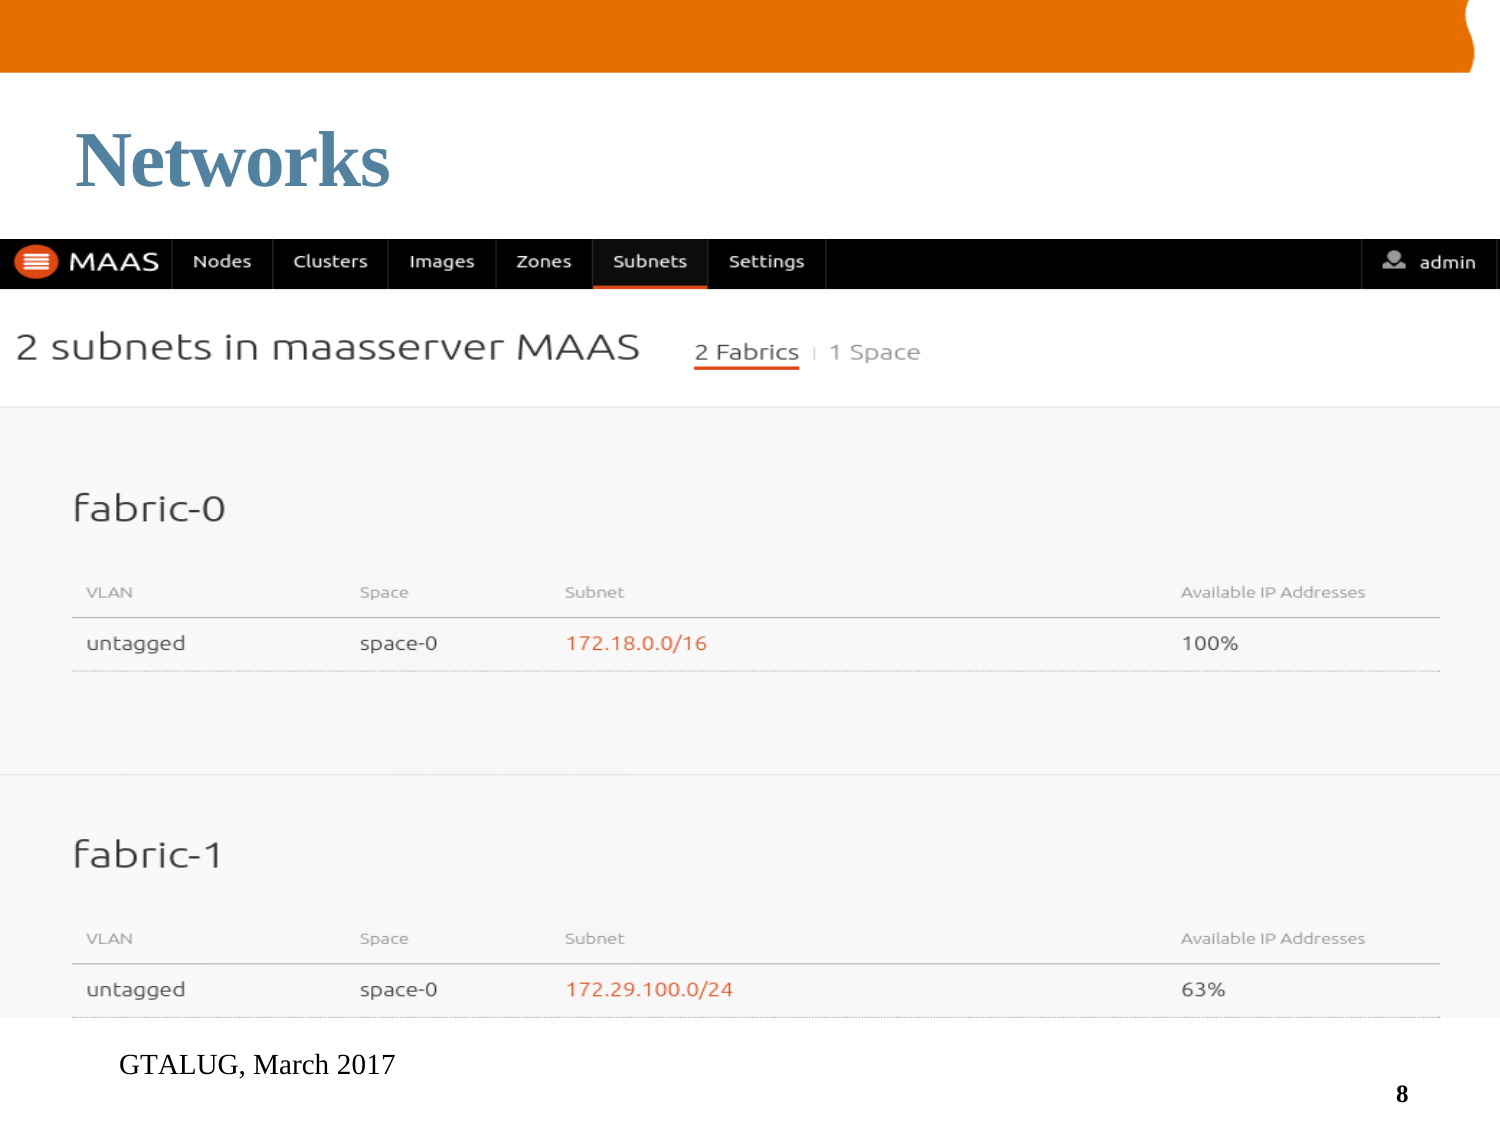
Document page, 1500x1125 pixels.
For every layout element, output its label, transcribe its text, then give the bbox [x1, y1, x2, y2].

title Networks [75, 122, 1438, 228]
picture [0, 239, 1500, 1018]
picture [0, 0, 1500, 75]
